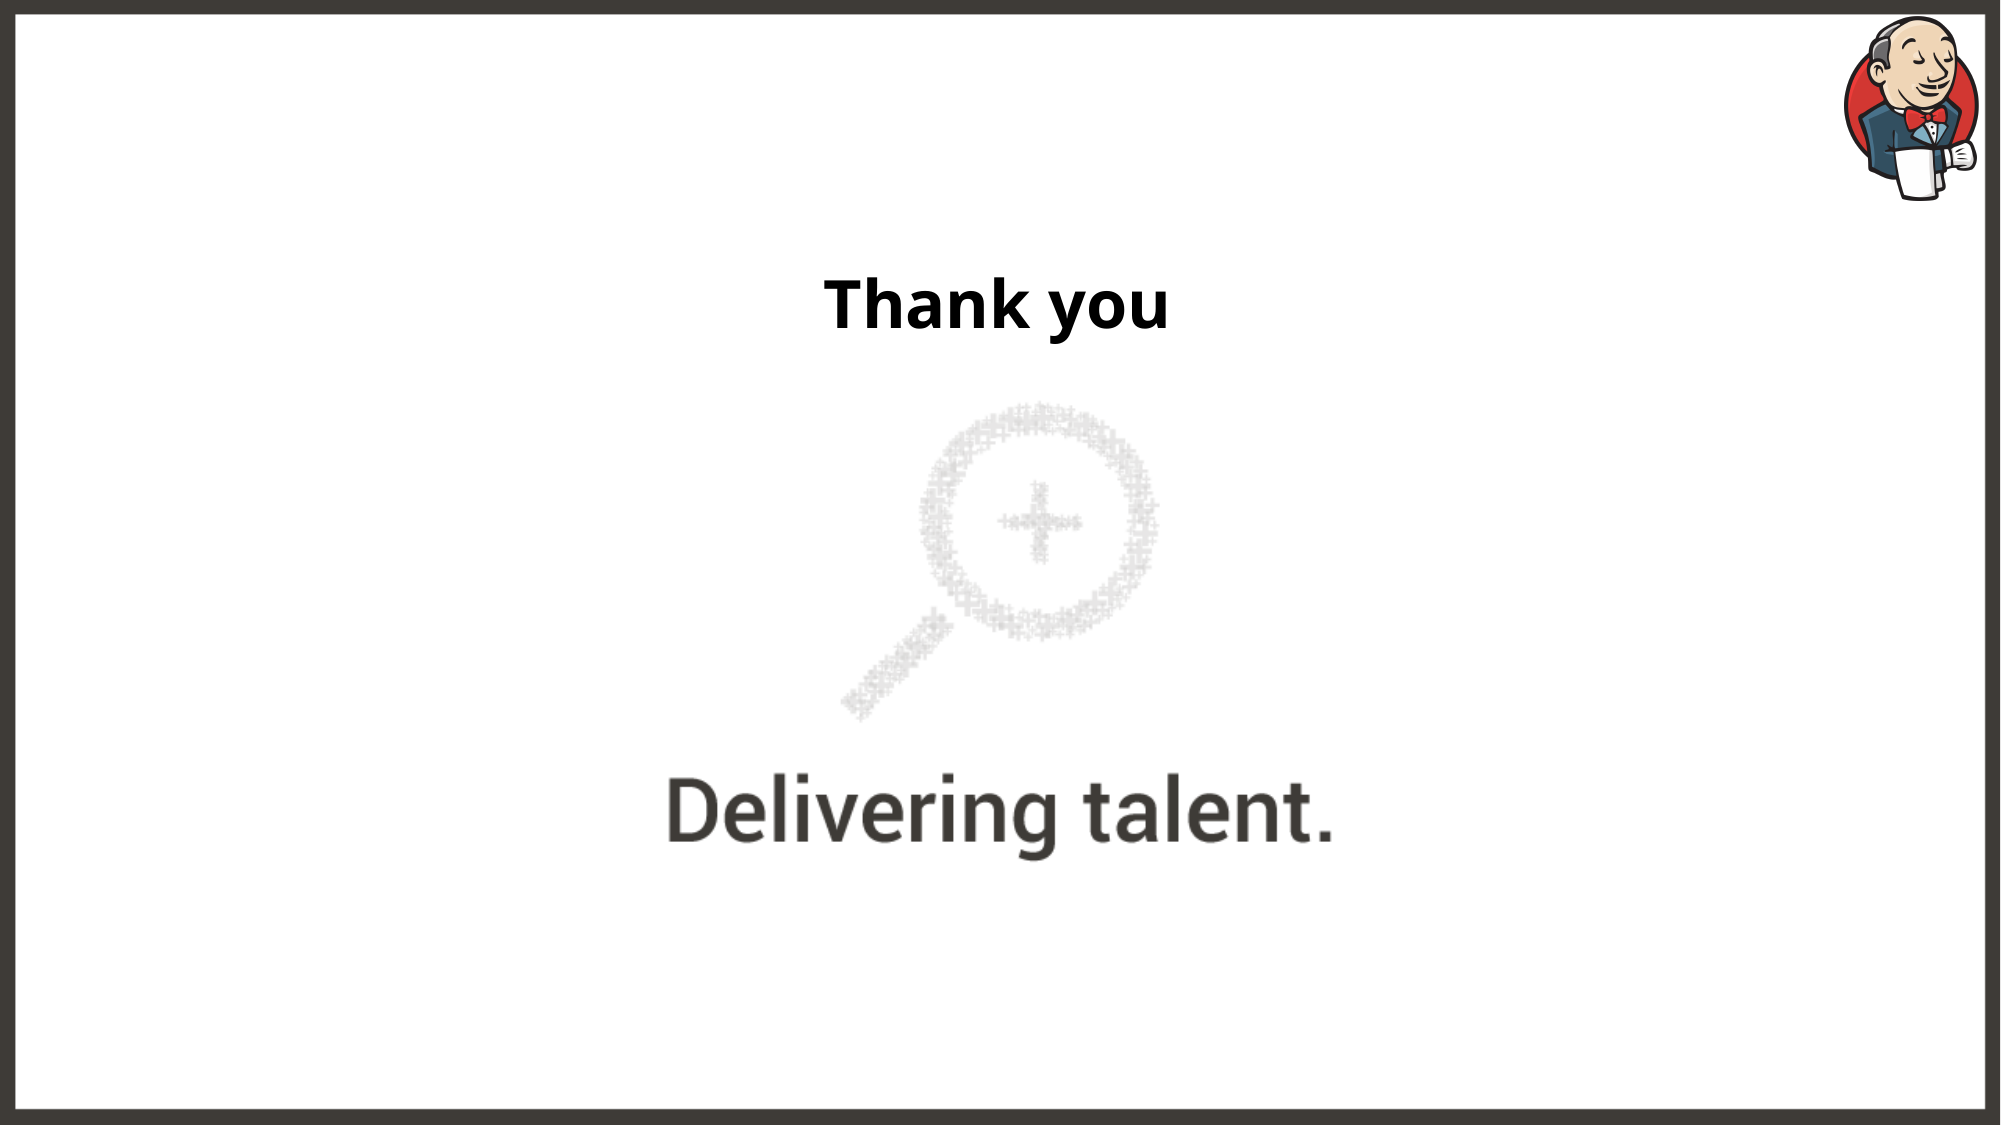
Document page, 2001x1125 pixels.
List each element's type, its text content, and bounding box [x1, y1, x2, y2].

text_box Thank you [44, 254, 1950, 348]
picture [0, 0, 2001, 1125]
